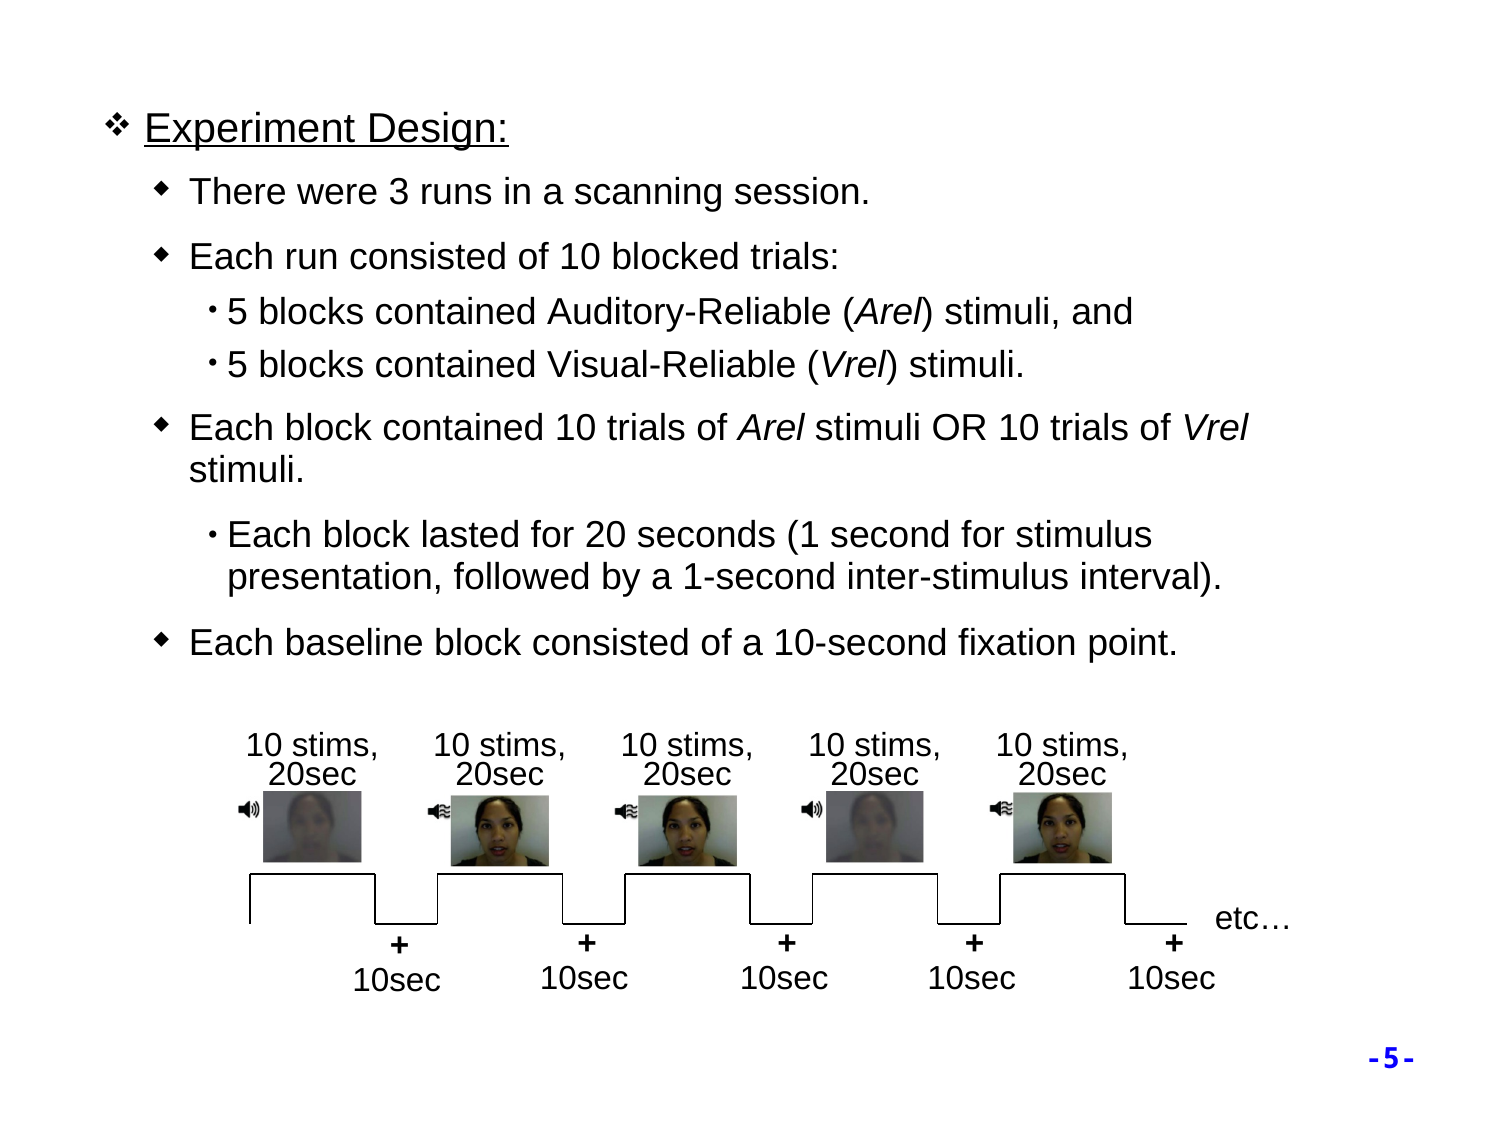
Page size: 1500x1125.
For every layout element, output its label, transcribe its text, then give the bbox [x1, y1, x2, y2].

text_box 10sec [1112, 952, 1238, 1005]
text_box + [374, 924, 426, 954]
text_box 10sec [337, 954, 463, 1007]
text_box 10 stims, 20sec [412, 724, 588, 800]
picture [800, 800, 925, 866]
text_box 10 stims, 20sec [599, 724, 775, 800]
picture [237, 800, 363, 866]
text_box + [762, 916, 813, 952]
text_box 10sec [725, 952, 851, 1005]
text_box etc… [1200, 891, 1351, 945]
text_box + [562, 916, 613, 952]
text_box 10sec [524, 952, 651, 1005]
picture [612, 800, 738, 867]
text_box + [376, 918, 426, 923]
text_box + [950, 916, 1001, 952]
text_box + [1149, 916, 1201, 952]
text_box 10 stims, 20sec [974, 724, 1150, 800]
text_box Experiment Design: [87, 97, 1150, 160]
text_box There were 3 runs in a scanning session. Each run consisted of 10 blocked trials: 5 blocks contained Auditory-Reliable (Arel) stimuli, and 5 blocks contained Visual-Reliable (Vrel) stimuli. Each block contained 10 trials of Arel stimuli OR 10 trials of Vrel stimuli. Each block lasted for 20 seconds (1 second for stimulus presentation, followed by a 1-second inter-stimulus interval). Each baseline block consisted of a 10-second fixation point. [137, 162, 1313, 671]
text_box 10sec [912, 952, 1038, 1005]
picture [425, 800, 550, 867]
text_box 10 stims, 20sec [787, 724, 963, 800]
picture [987, 800, 1113, 864]
text_box 10 stims, 20sec [224, 724, 400, 800]
